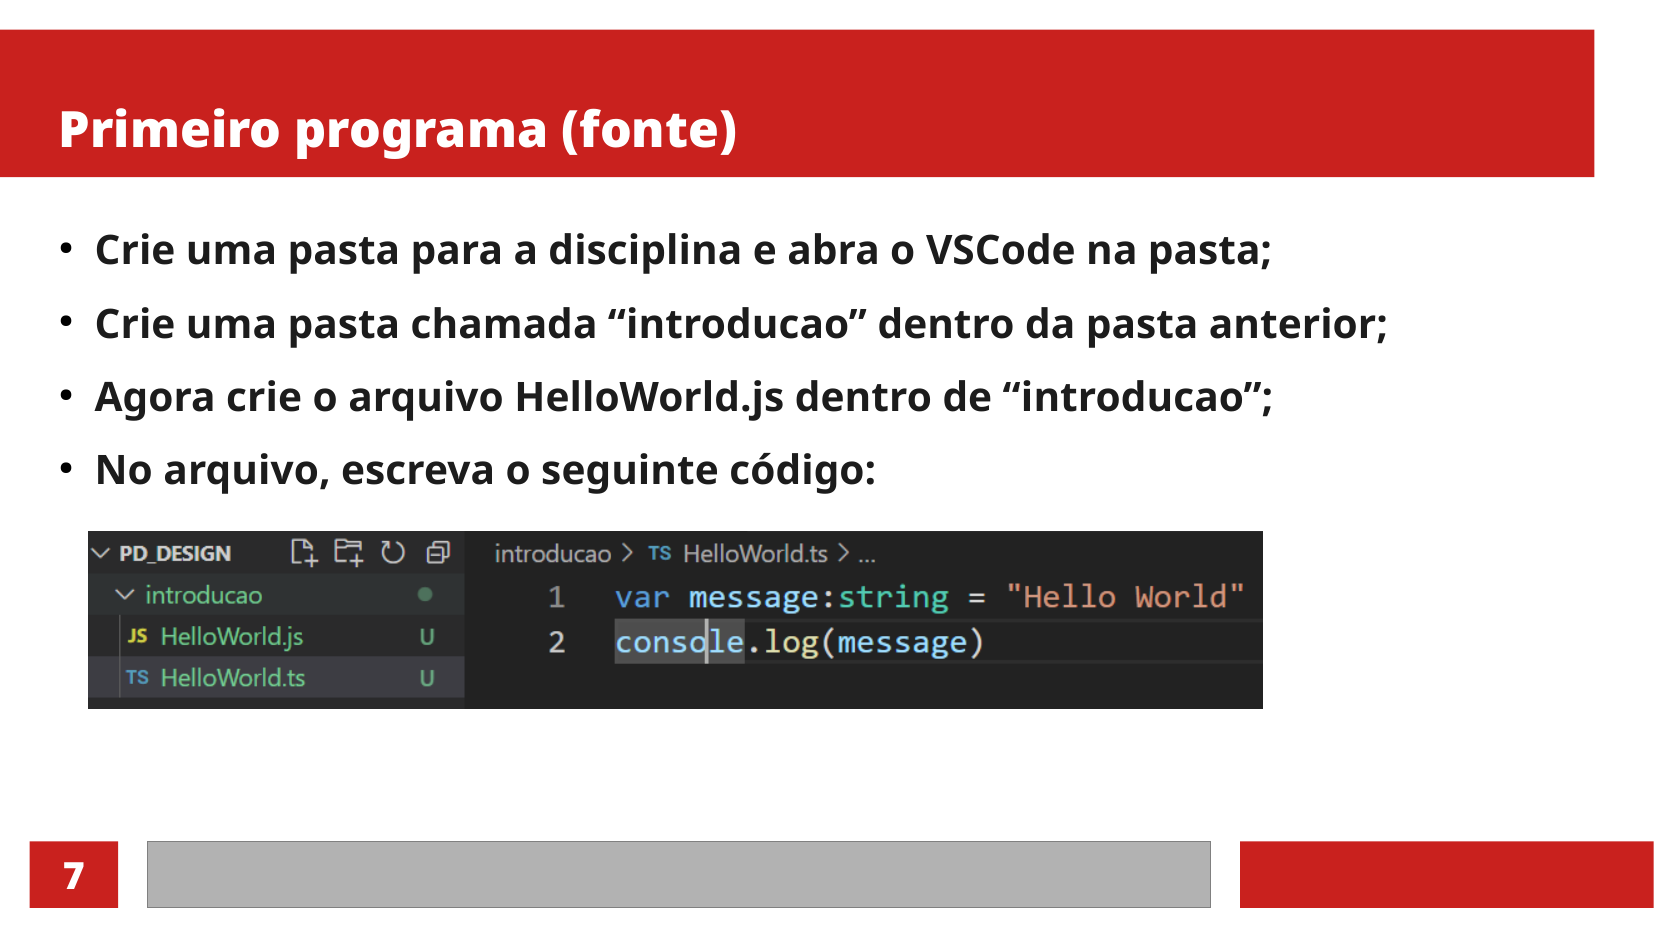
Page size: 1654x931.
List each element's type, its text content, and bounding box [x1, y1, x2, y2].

picture [88, 531, 1263, 709]
list Crie uma pasta para a disciplina e abra o VSCode na pasta; Crie uma pasta chamada “introducao” dentro da pasta anterior; Agora crie o arquivo HelloWorld.js dentro de “introducao”; No arquivo, escreva o seguinte código: [59, 221, 1565, 798]
title Primeiro programa (fonte) [59, 44, 1595, 163]
